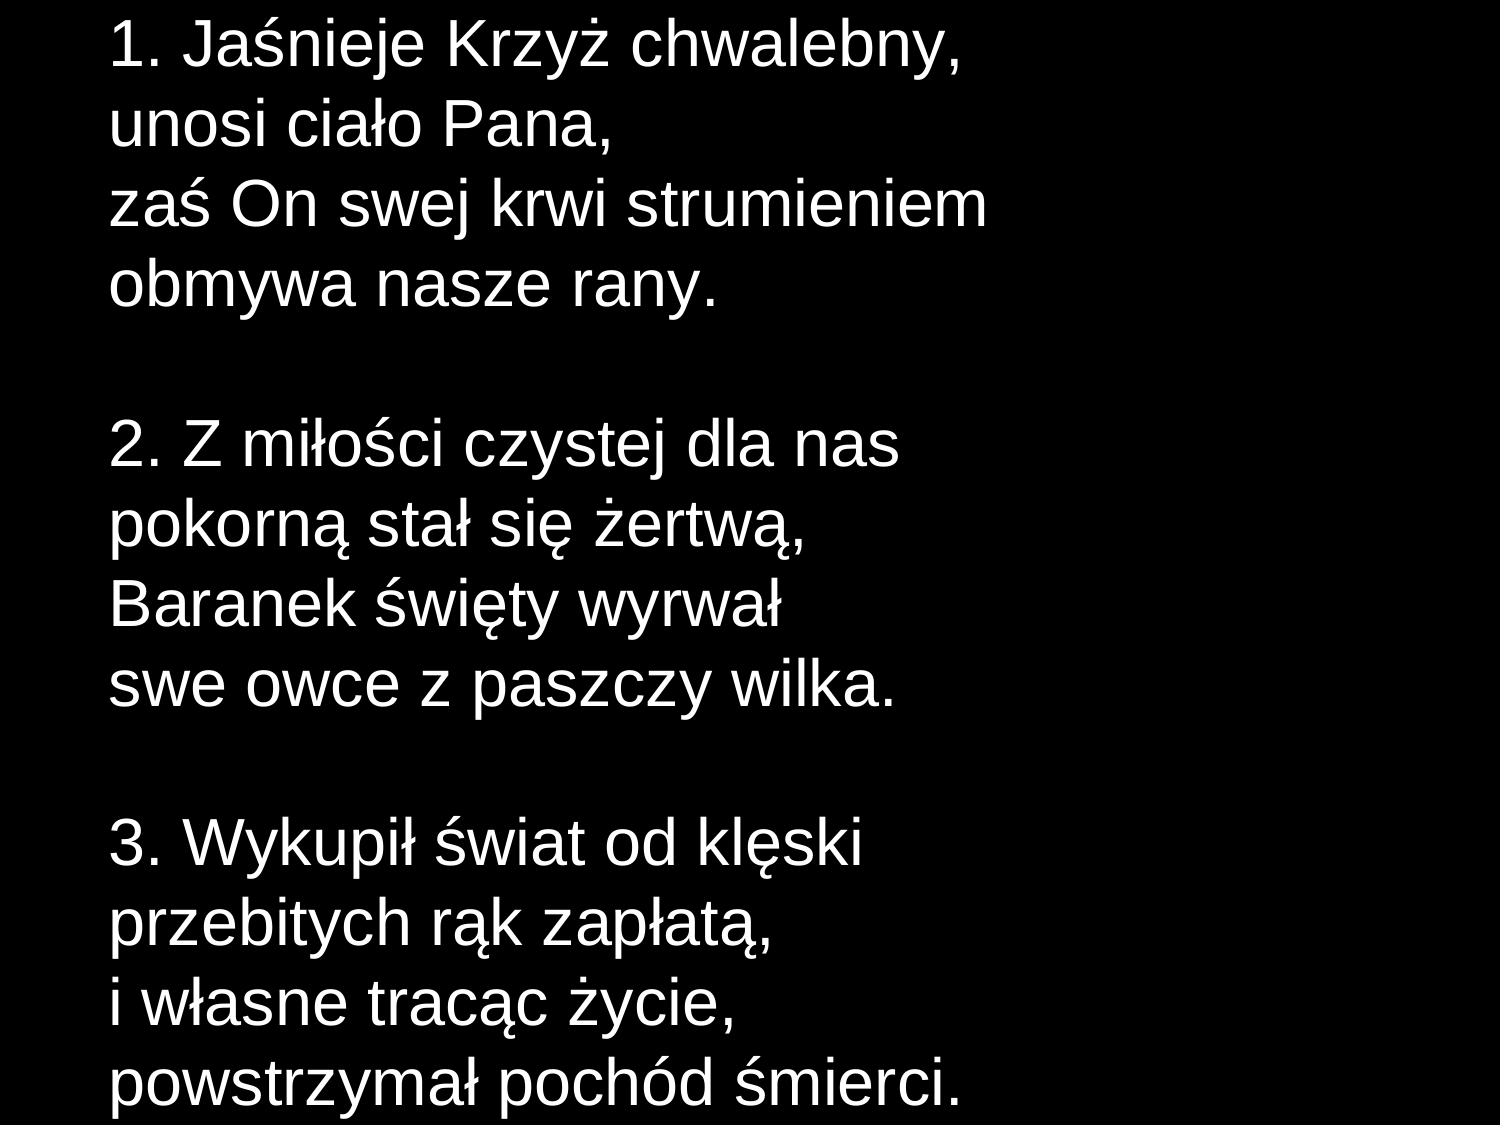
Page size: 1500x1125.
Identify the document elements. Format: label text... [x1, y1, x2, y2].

text_box 1. Jaśnieje Krzyż chwalebny, unosi ciało Pana, zaś On swej krwi strumieniem obmywa nasze rany. 2. Z miłości czystej dla nas pokorną stał się żertwą, Baranek święty wyrwał swe owce z paszczy wilka. 3. Wykupił świat od klęski przebitych rąk zapłatą, i własne tracąc życie, powstrzymał pochód śmierci. [93, 0, 1465, 1125]
